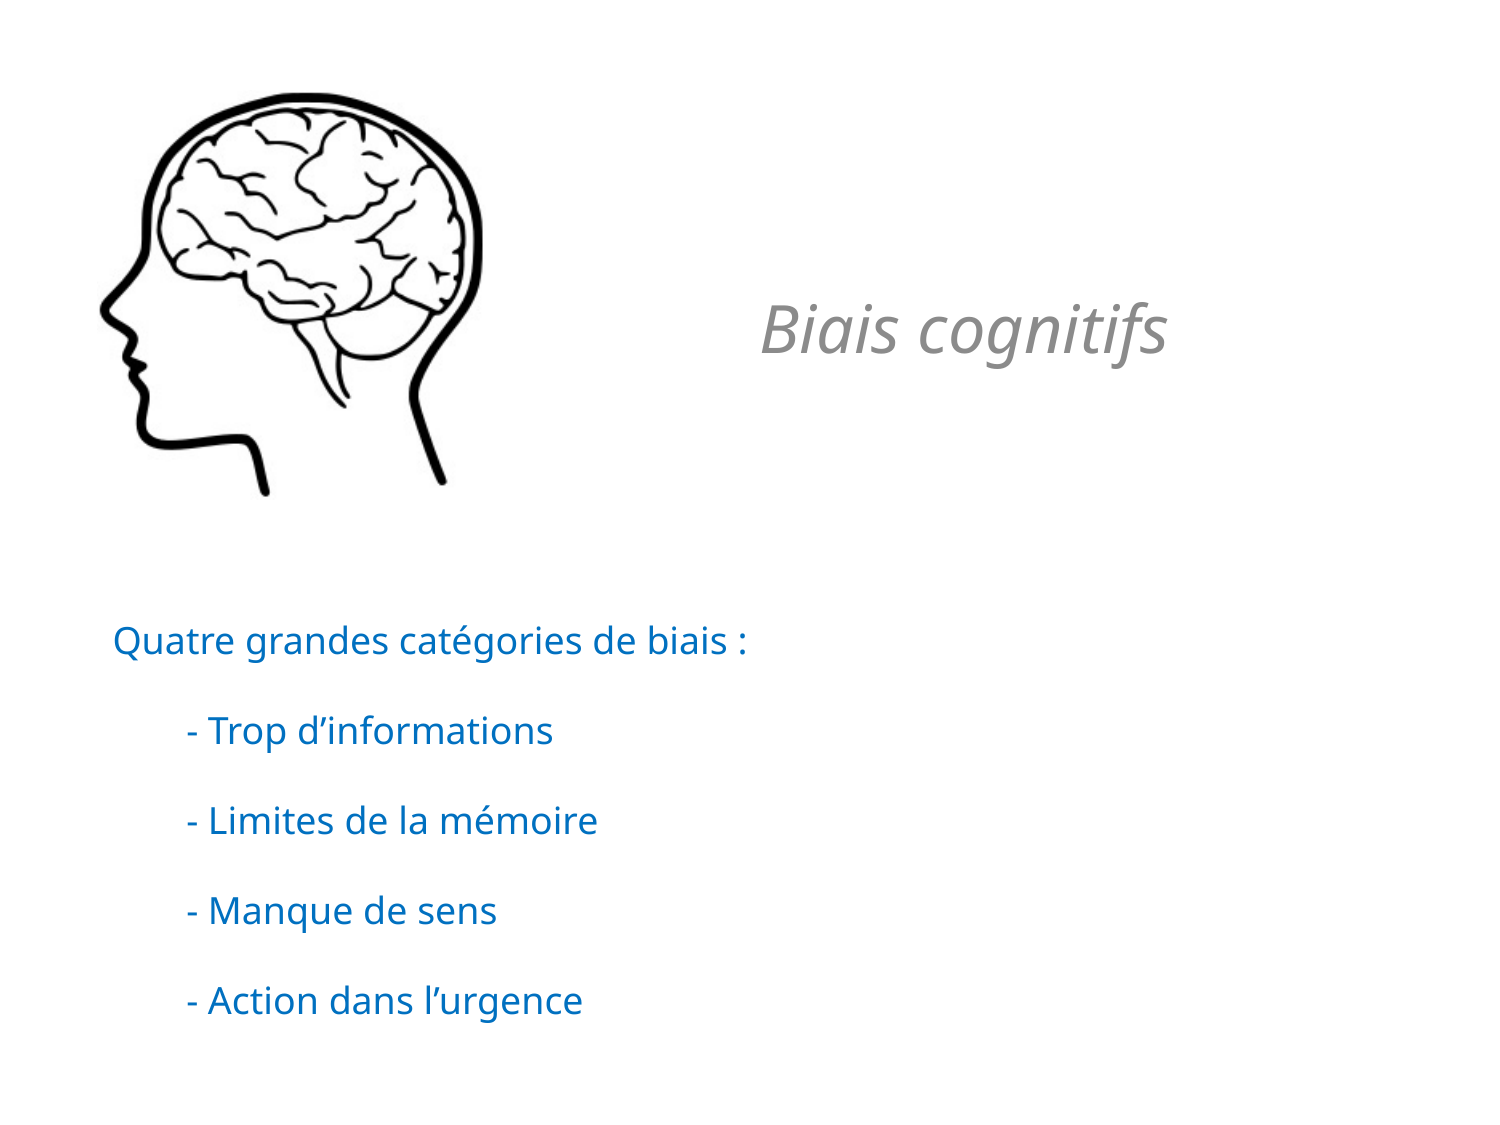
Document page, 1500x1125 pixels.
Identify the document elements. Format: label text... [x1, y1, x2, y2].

text_box Quatre grandes catégories de biais : - Trop d’informations - Limites de la mémoire - Manque de sens - Action dans l’urgence [97, 609, 878, 1032]
text_box Biais cognitifs [506, 90, 1424, 562]
picture [97, 90, 486, 500]
